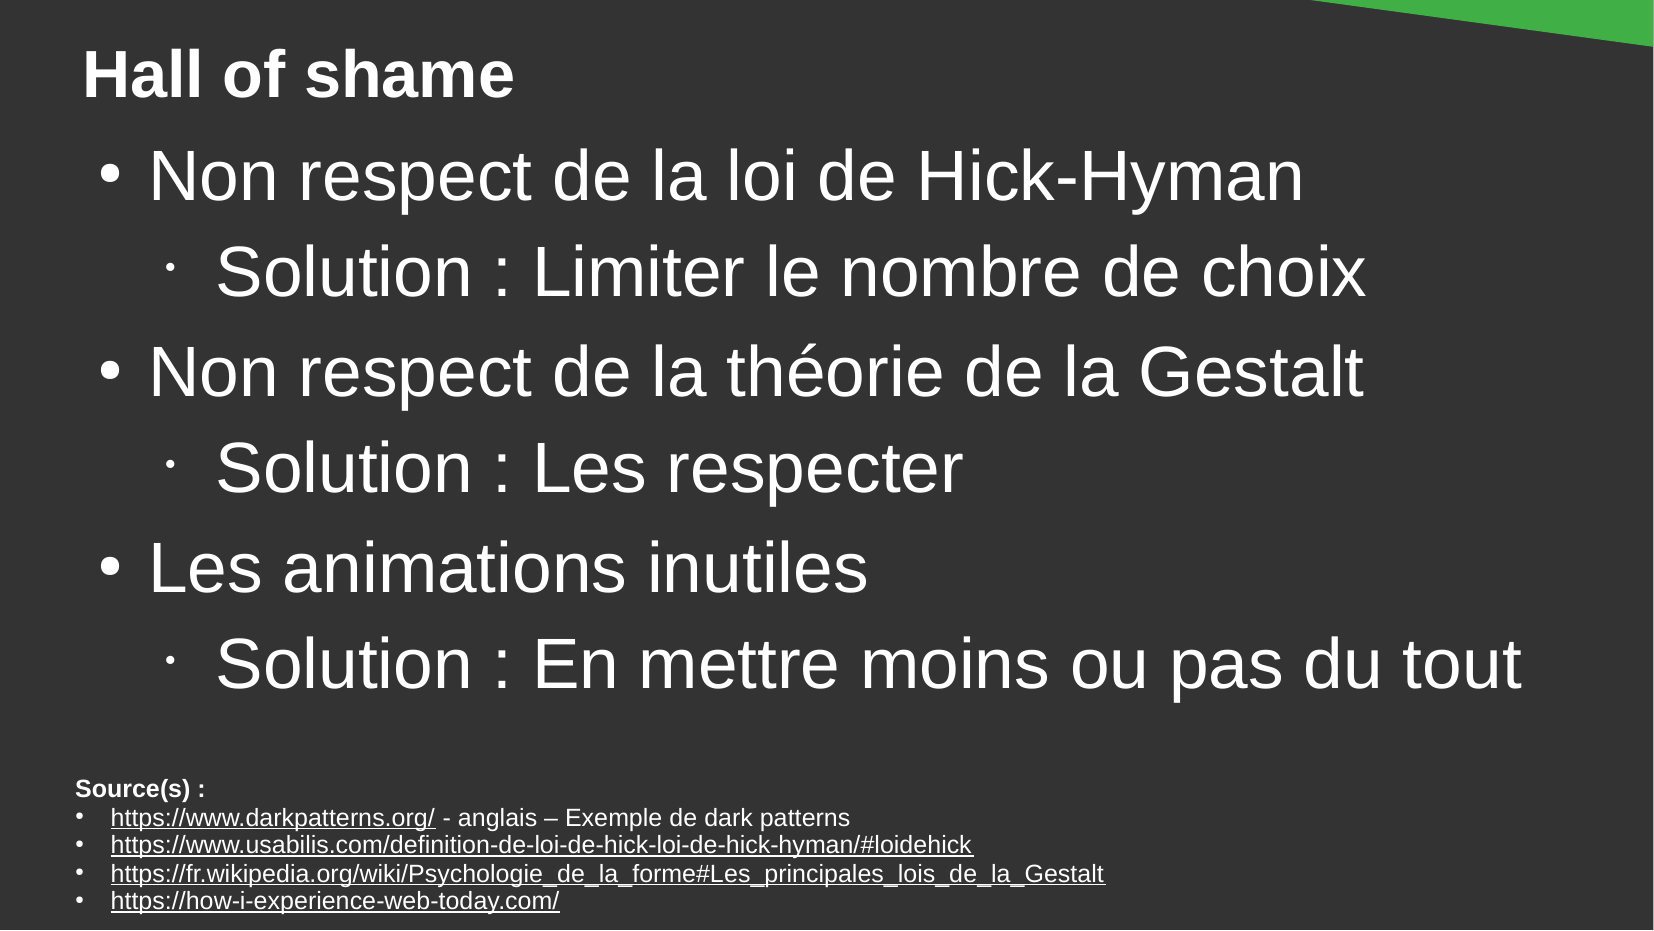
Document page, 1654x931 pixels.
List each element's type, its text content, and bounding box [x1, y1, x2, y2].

text_box [1310, 0, 1654, 47]
text_box Source(s) : https://www.darkpatterns.org/ - anglais – Exemple de dark patterns https://www.usabilis.com/definition-de-loi-de-hick-loi-de-hick-hyman/#loidehick https://fr.wikipedia.org/wiki/Psychologie_de_la_forme#Les_principales_lois_de_la_Gestalt https://how-i-experience-web-today.com/ [60, 767, 1546, 923]
title Hall of shame [82, 37, 1571, 114]
list Non respect de la loi de Hick-Hyman Solution : Limiter le nombre de choix Non respect de la théorie de la Gestalt Solution : Les respecter Les animations inutiles Solution : En mettre moins ou pas du tout [80, 135, 1620, 709]
